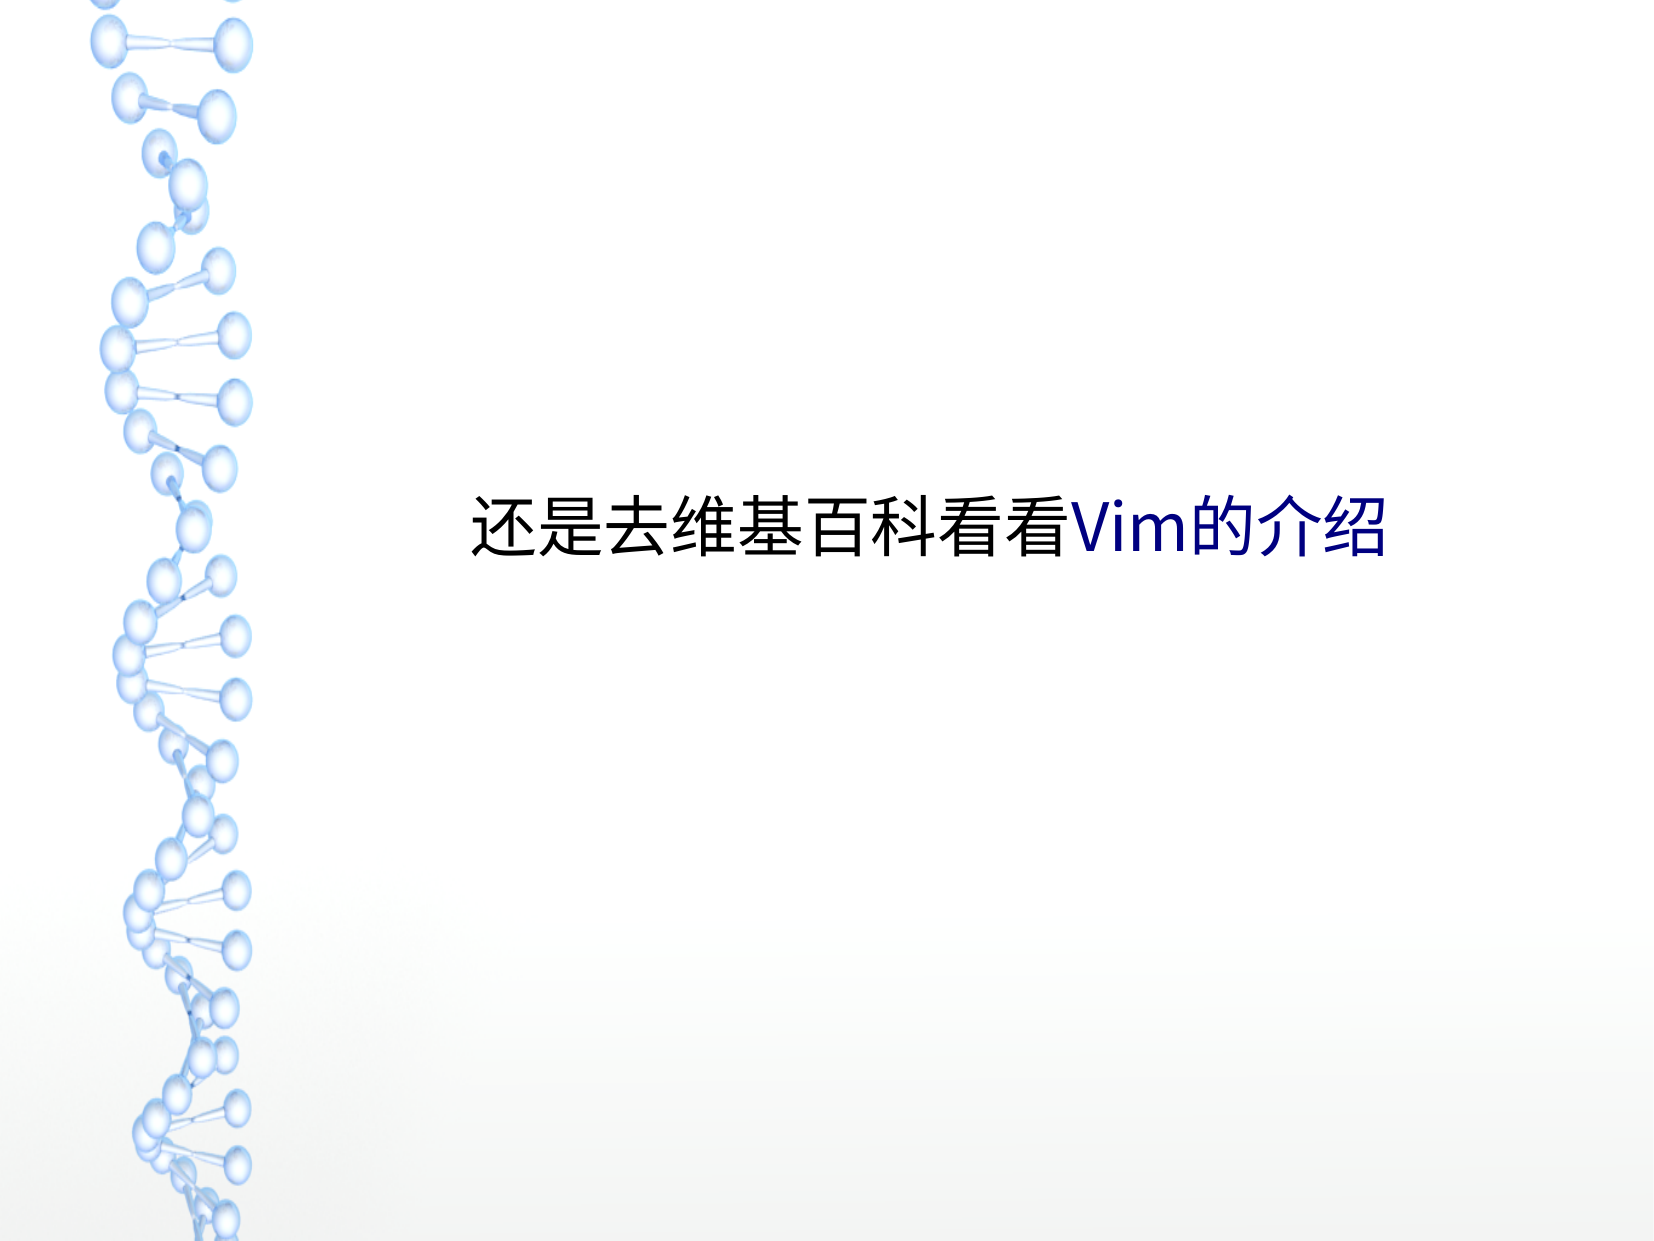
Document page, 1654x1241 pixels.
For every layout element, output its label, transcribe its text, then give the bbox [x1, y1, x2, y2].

picture [0, 0, 1654, 1241]
subtitle 还是去维基百科看看Vim的介绍 [265, 47, 1595, 997]
